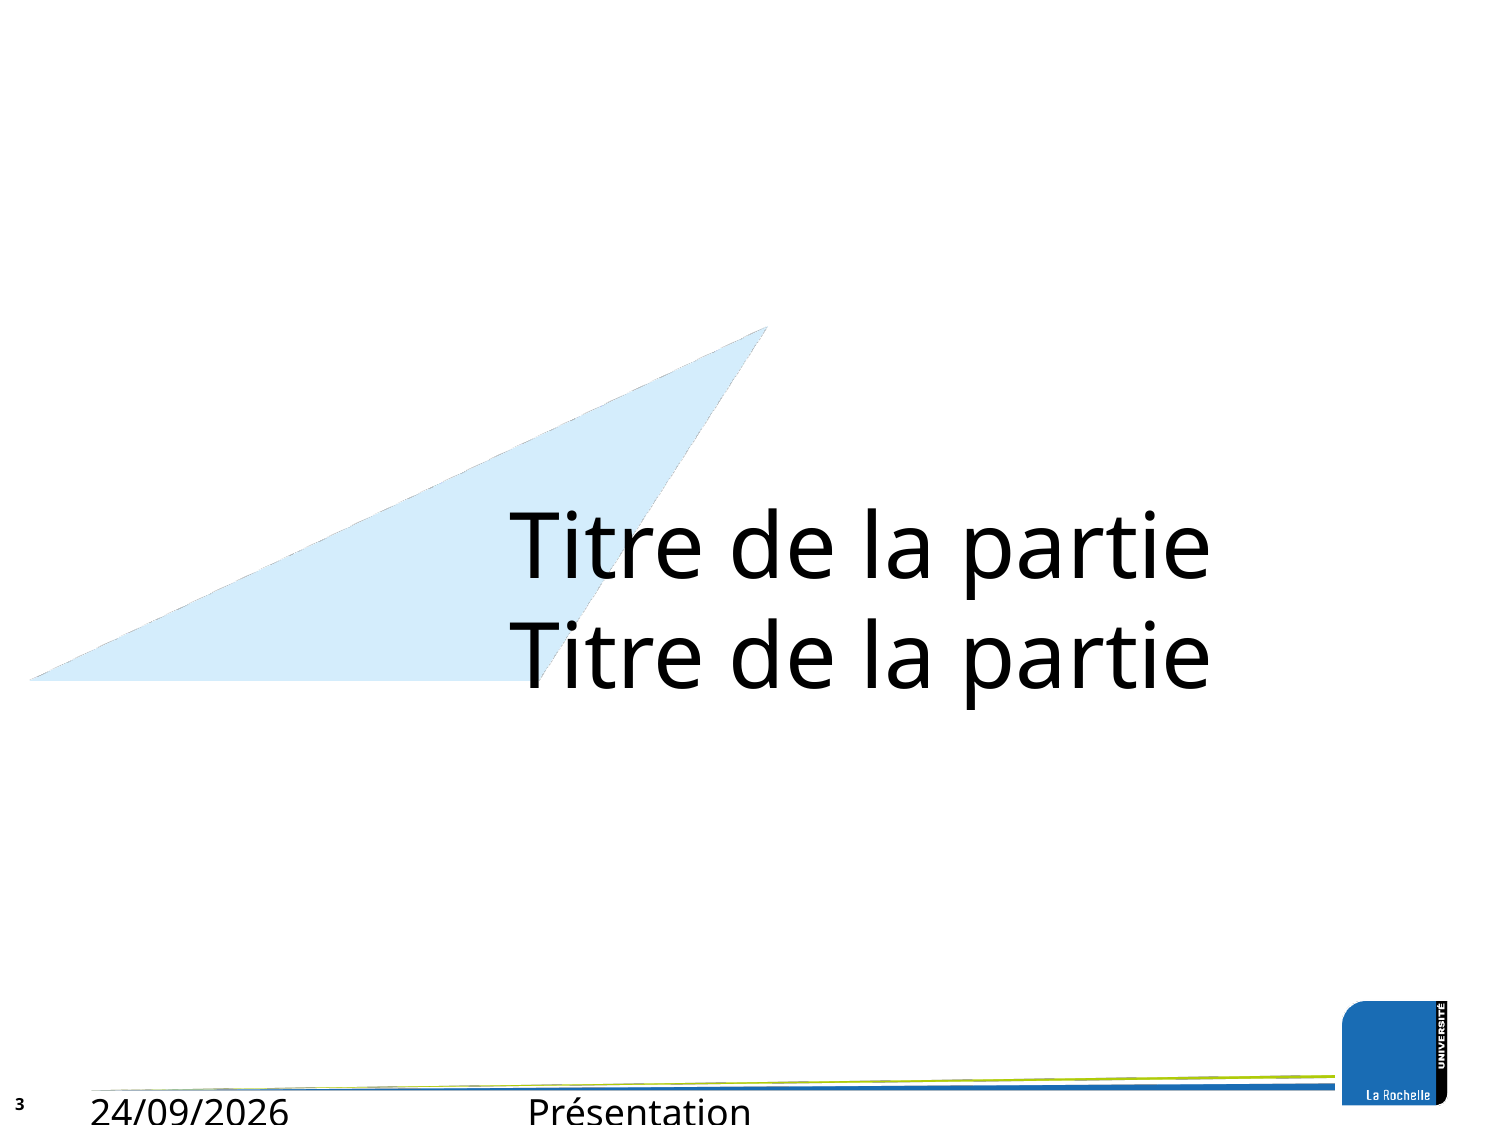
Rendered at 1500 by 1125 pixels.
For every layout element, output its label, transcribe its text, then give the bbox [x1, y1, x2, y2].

picture [29, 326, 768, 681]
footer Présentation [512, 1081, 988, 1125]
title Titre de la partie Titre de la partie [277, 479, 1447, 721]
picture [0, 999, 1483, 1106]
slide_number 06/11/2015 [75, 1081, 425, 1125]
